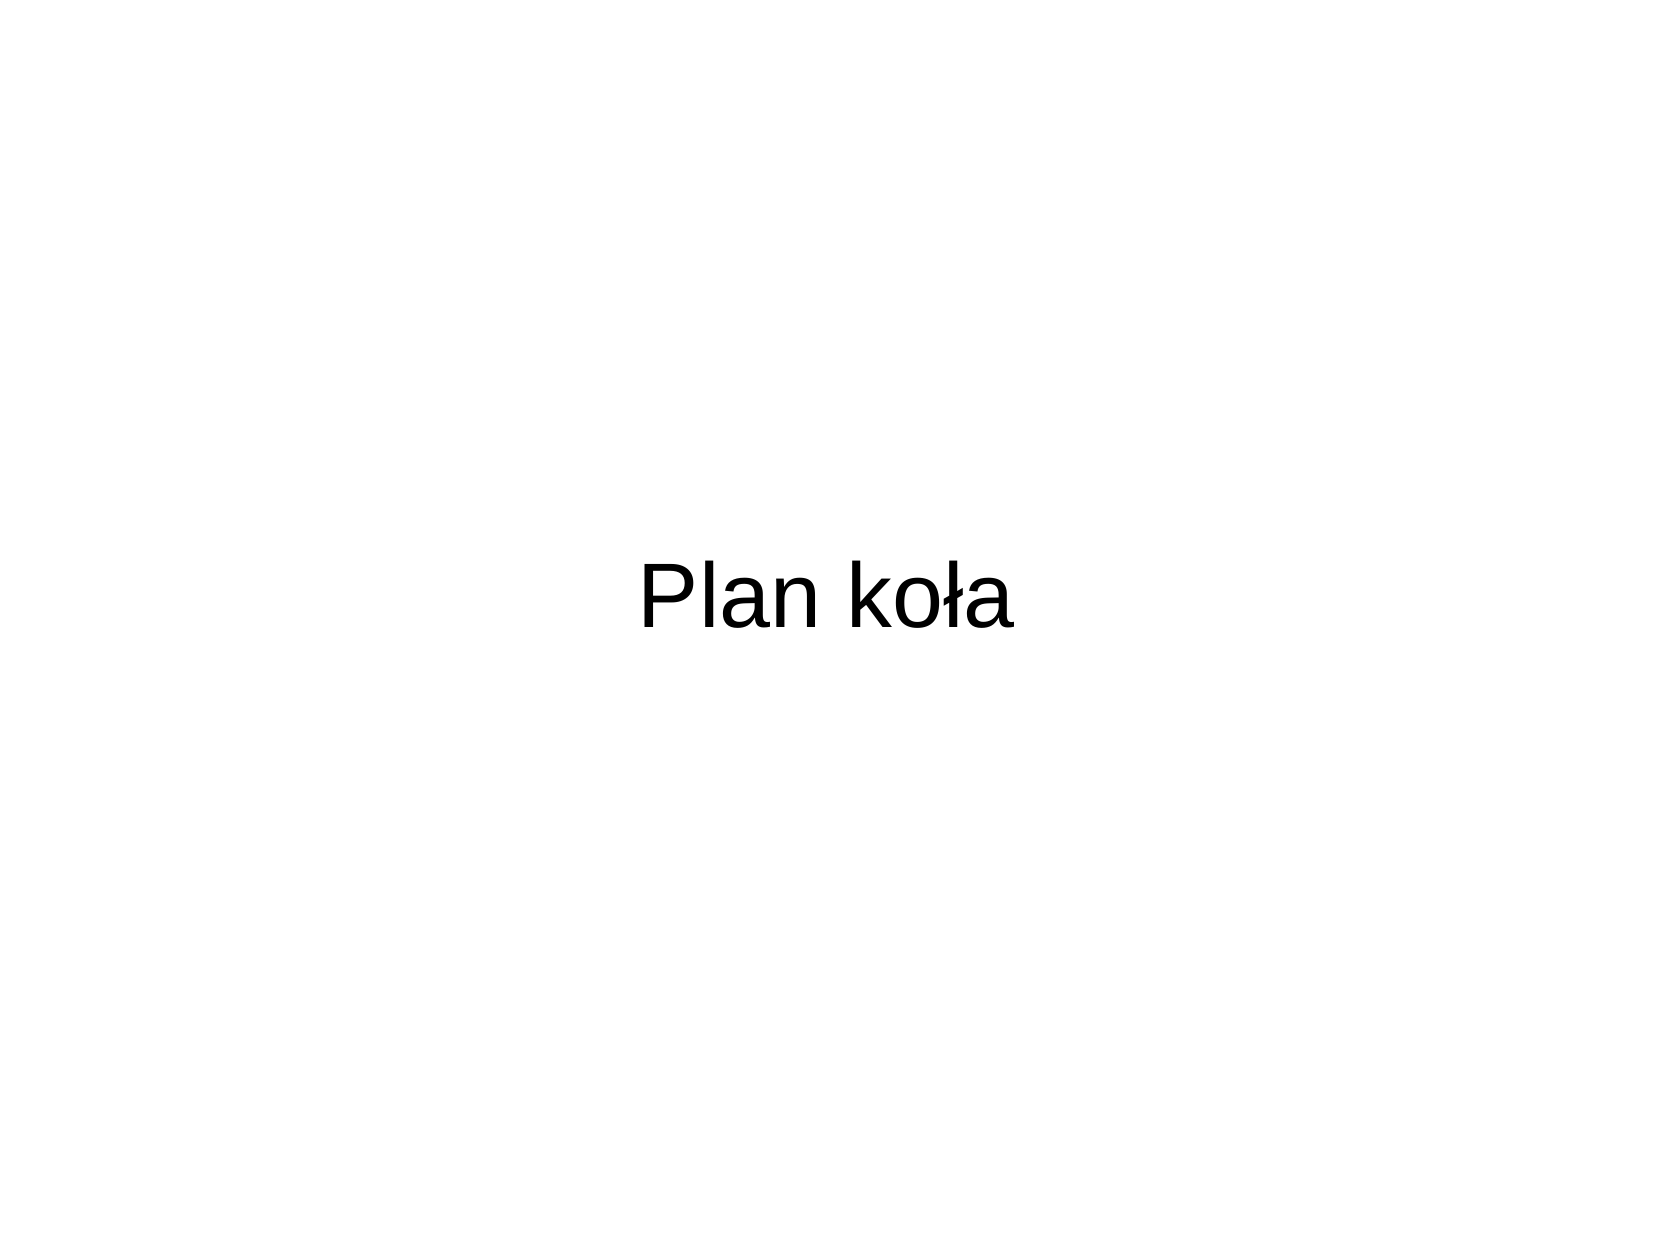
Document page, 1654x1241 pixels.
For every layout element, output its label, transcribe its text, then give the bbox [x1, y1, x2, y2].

title Plan koła [82, 492, 1571, 700]
